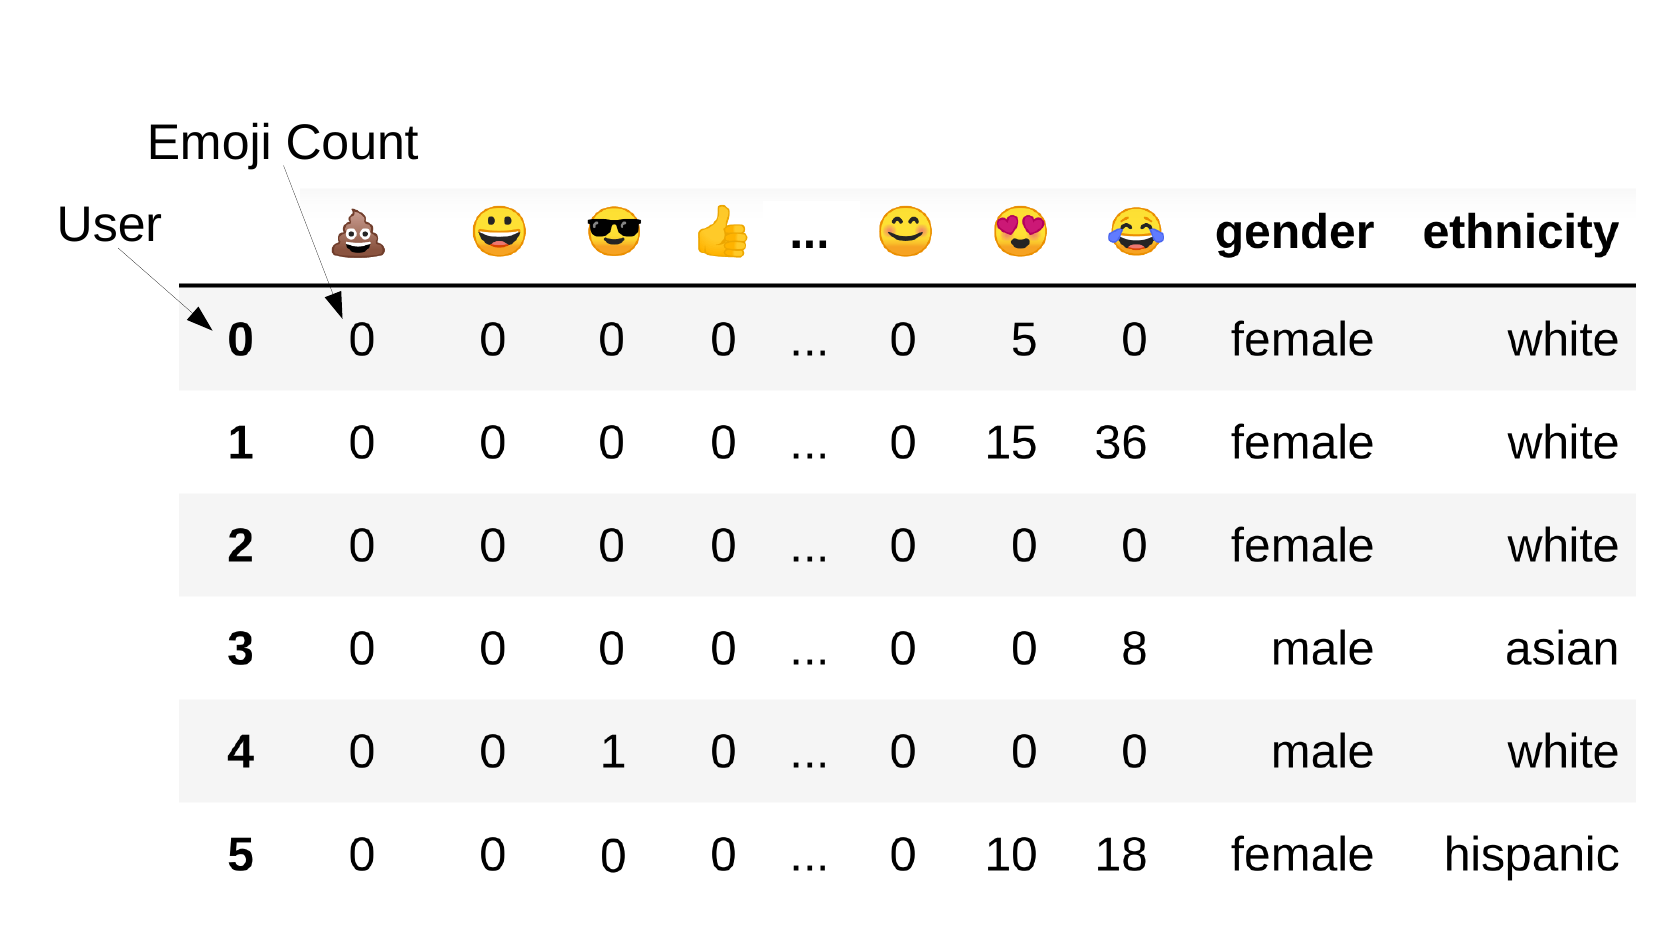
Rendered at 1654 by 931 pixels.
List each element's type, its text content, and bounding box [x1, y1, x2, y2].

picture [129, 153, 1654, 931]
title User [0, 145, 721, 302]
title Emoji Count [0, 64, 880, 221]
